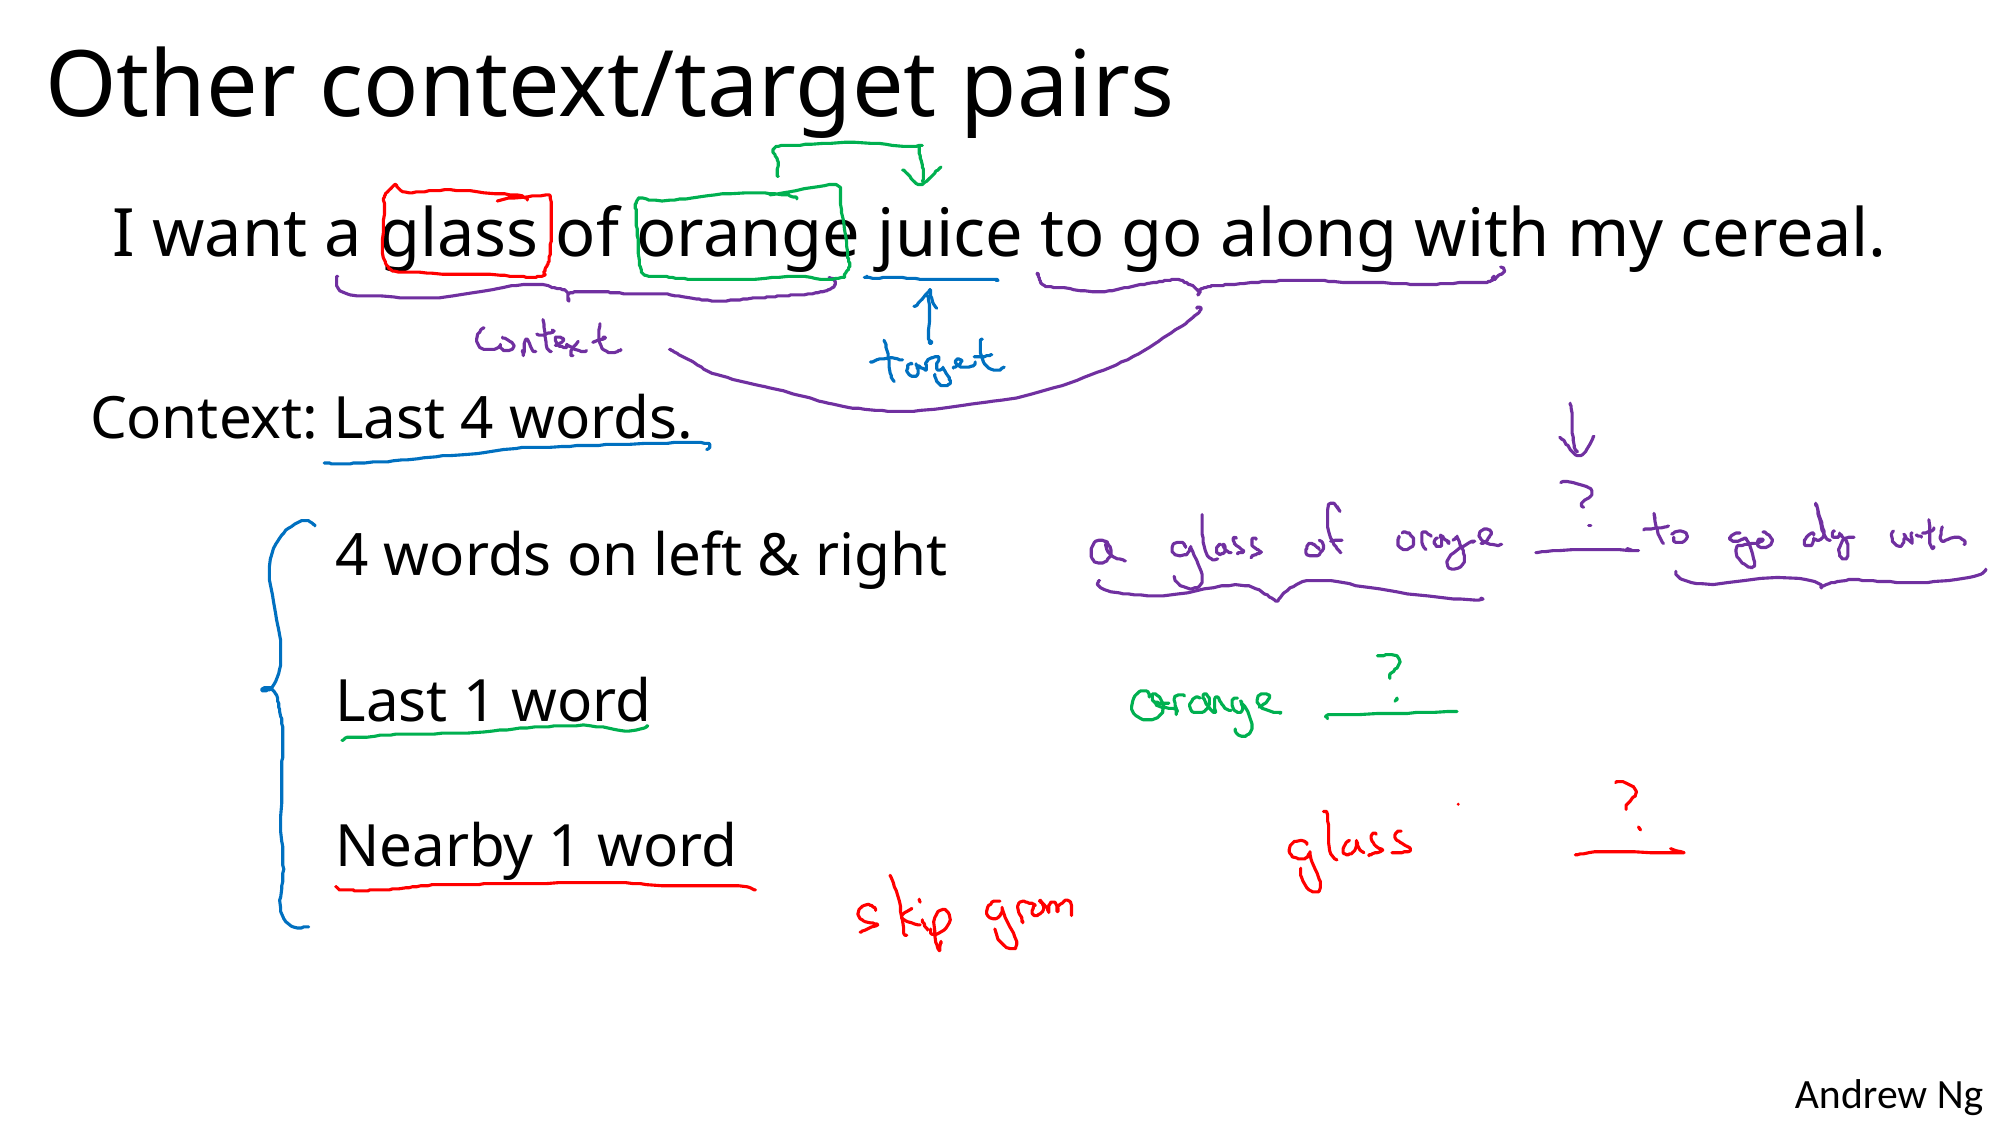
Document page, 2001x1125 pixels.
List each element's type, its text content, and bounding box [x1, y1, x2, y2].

title Other context/target pairs [30, 29, 2000, 248]
text_box I want a glass of orange juice to go along with my cereal. [97, 182, 258, 279]
picture [258, 138, 1991, 956]
text_box Context: Last 4 words. [75, 372, 258, 459]
